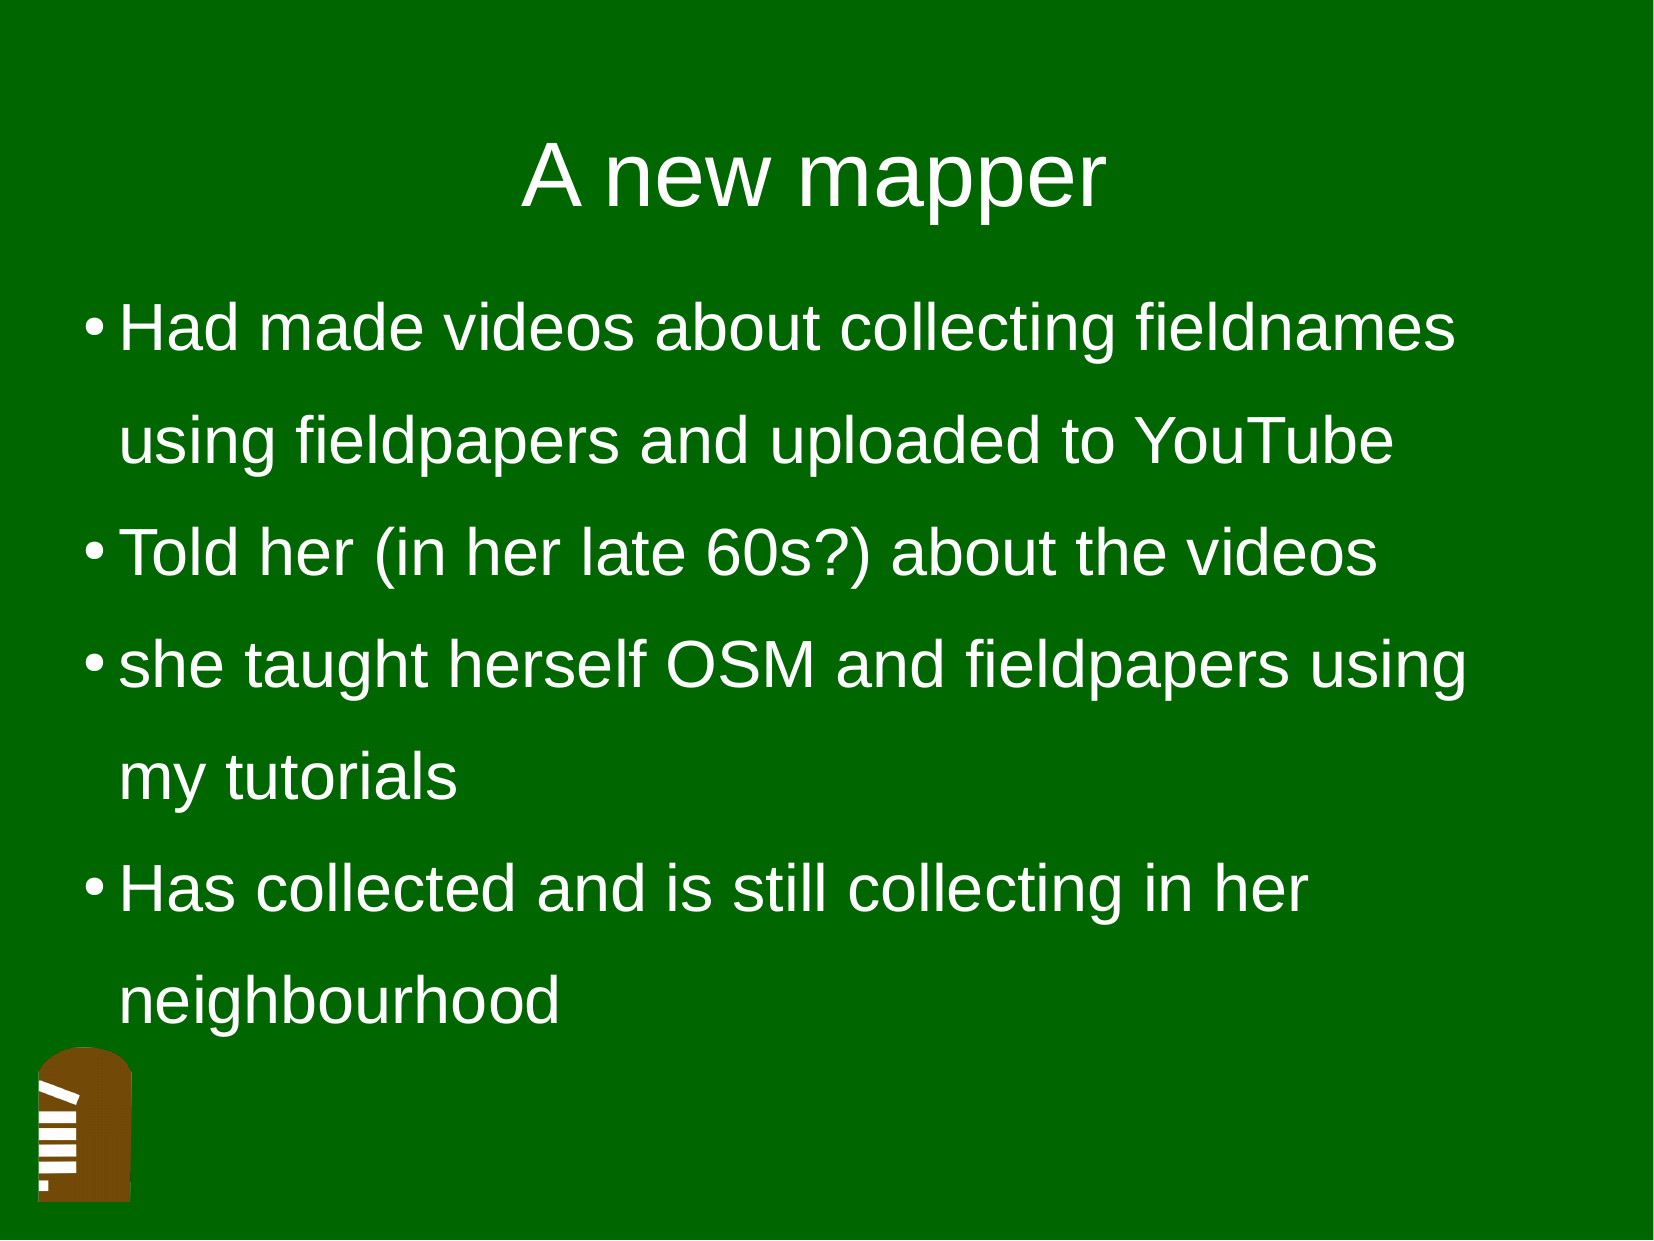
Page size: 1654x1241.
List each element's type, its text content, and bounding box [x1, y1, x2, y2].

picture [0, 1032, 178, 1217]
title A new mapper [70, 70, 1559, 278]
subtitle Had made videos about collecting fieldnames using fieldpapers and uploaded to YouTube Told her (in her late 60s?) about the videos she taught herself OSM and fieldpapers using my tutorials Has collected and is still collecting in her neighbourhood [82, 271, 1571, 1020]
